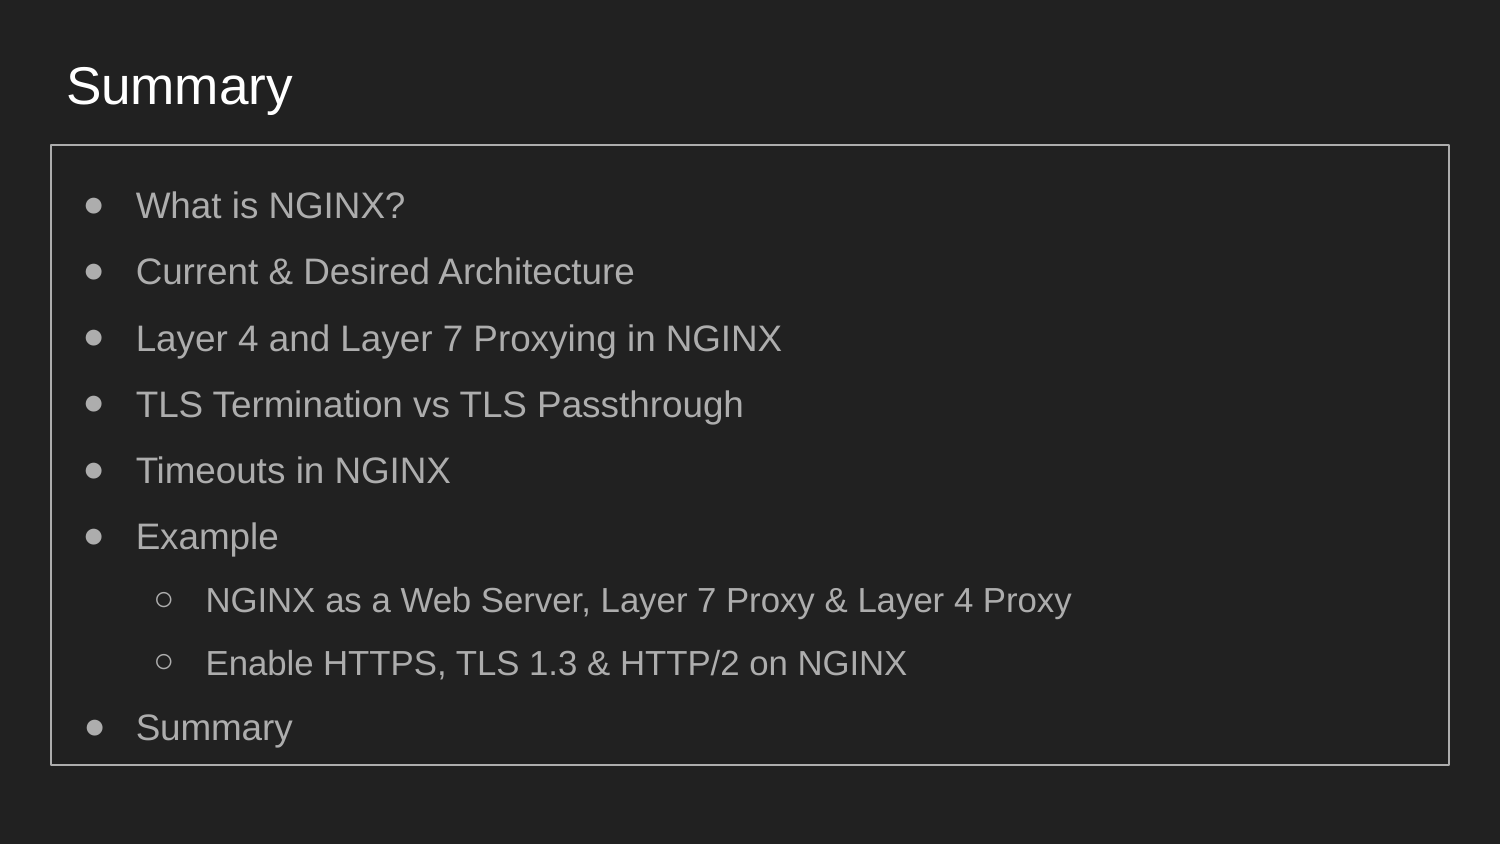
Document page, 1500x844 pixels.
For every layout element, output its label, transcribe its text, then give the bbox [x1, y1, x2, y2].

list What is NGINX? Current & Desired Architecture Layer 4 and Layer 7 Proxying in NGINX TLS Termination vs TLS Passthrough Timeouts in NGINX Example NGINX as a Web Server, Layer 7 Proxy & Layer 4 Proxy Enable HTTPS, TLS 1.3 & HTTP/2 on NGINX Summary [51, 145, 1449, 765]
title Summary [51, 36, 1449, 131]
